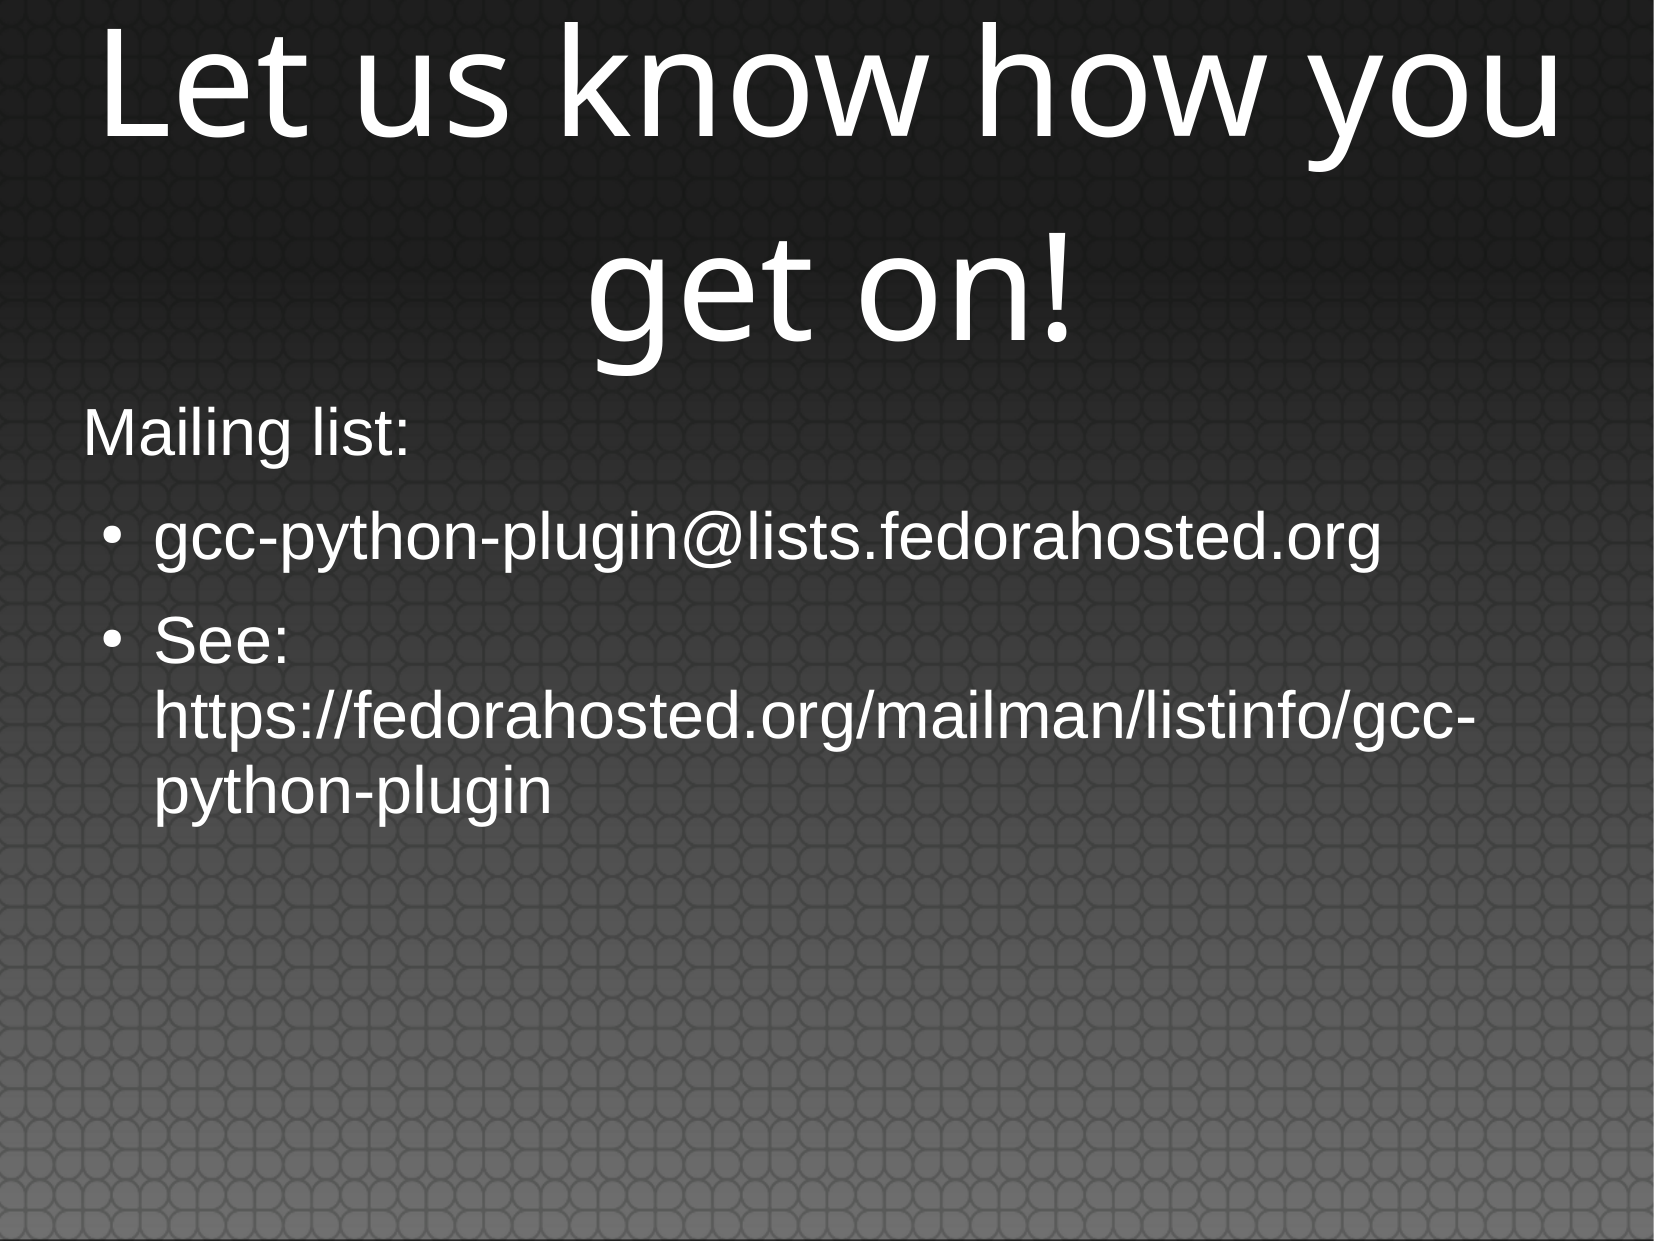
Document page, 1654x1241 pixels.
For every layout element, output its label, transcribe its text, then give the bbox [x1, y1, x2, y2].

list Mailing list: gcc-python-plugin@lists.fedorahosted.org See: https://fedorahosted.org/mailman/listinfo/gcc-python-plugin [82, 290, 1571, 1010]
title Let us know how you get on! [86, 0, 1576, 369]
picture [0, 0, 1654, 1241]
